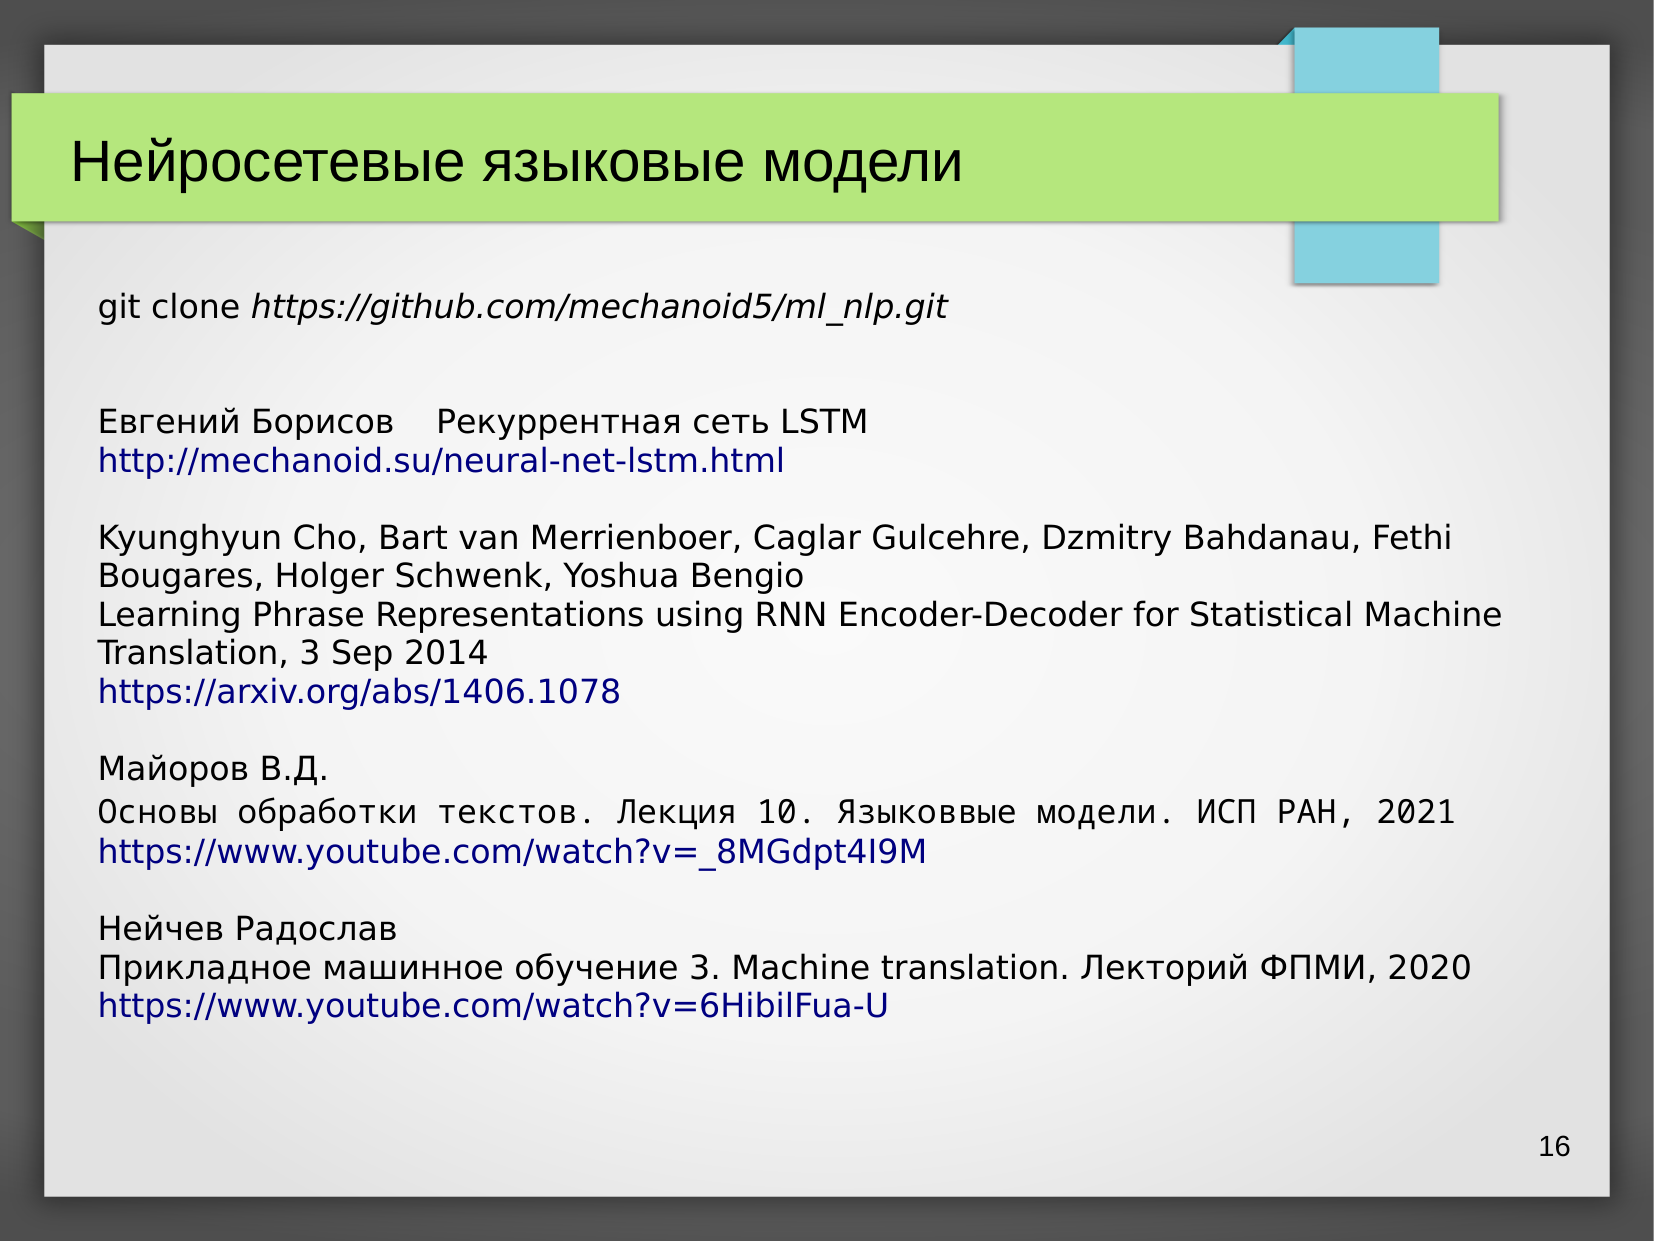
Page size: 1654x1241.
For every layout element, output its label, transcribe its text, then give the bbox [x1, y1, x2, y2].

title Нейросетевые языковые модели [70, 121, 1264, 201]
text_box git clone https://github.com/mechanoid5/ml_nlp.git Евгений Борисов Рекуррентная сеть LSTM http://mechanoid.su/neural-net-lstm.html Kyunghyun Cho, Bart van Merrienboer, Caglar Gulcehre, Dzmitry Bahdanau, Fethi Bougares, Holger Schwenk, Yoshua Bengio Learning Phrase Representations using RNN Encoder-Decoder for Statistical Machine Translation, 3 Sep 2014 https://arxiv.org/abs/1406.1078 Майоров В.Д. Основы обработки текстов. Лекция 10. Языковвые модели. ИСП РАН, 2021 https://www.youtube.com/watch?v=_8MGdpt4I9M Нейчев Радослав Прикладное машинное обучение 3. Machine translation. Лекторий ФПМИ, 2020 https://www.youtube.com/watch?v=6HibilFua-U [82, 279, 1571, 1134]
picture [0, 0, 1654, 1241]
